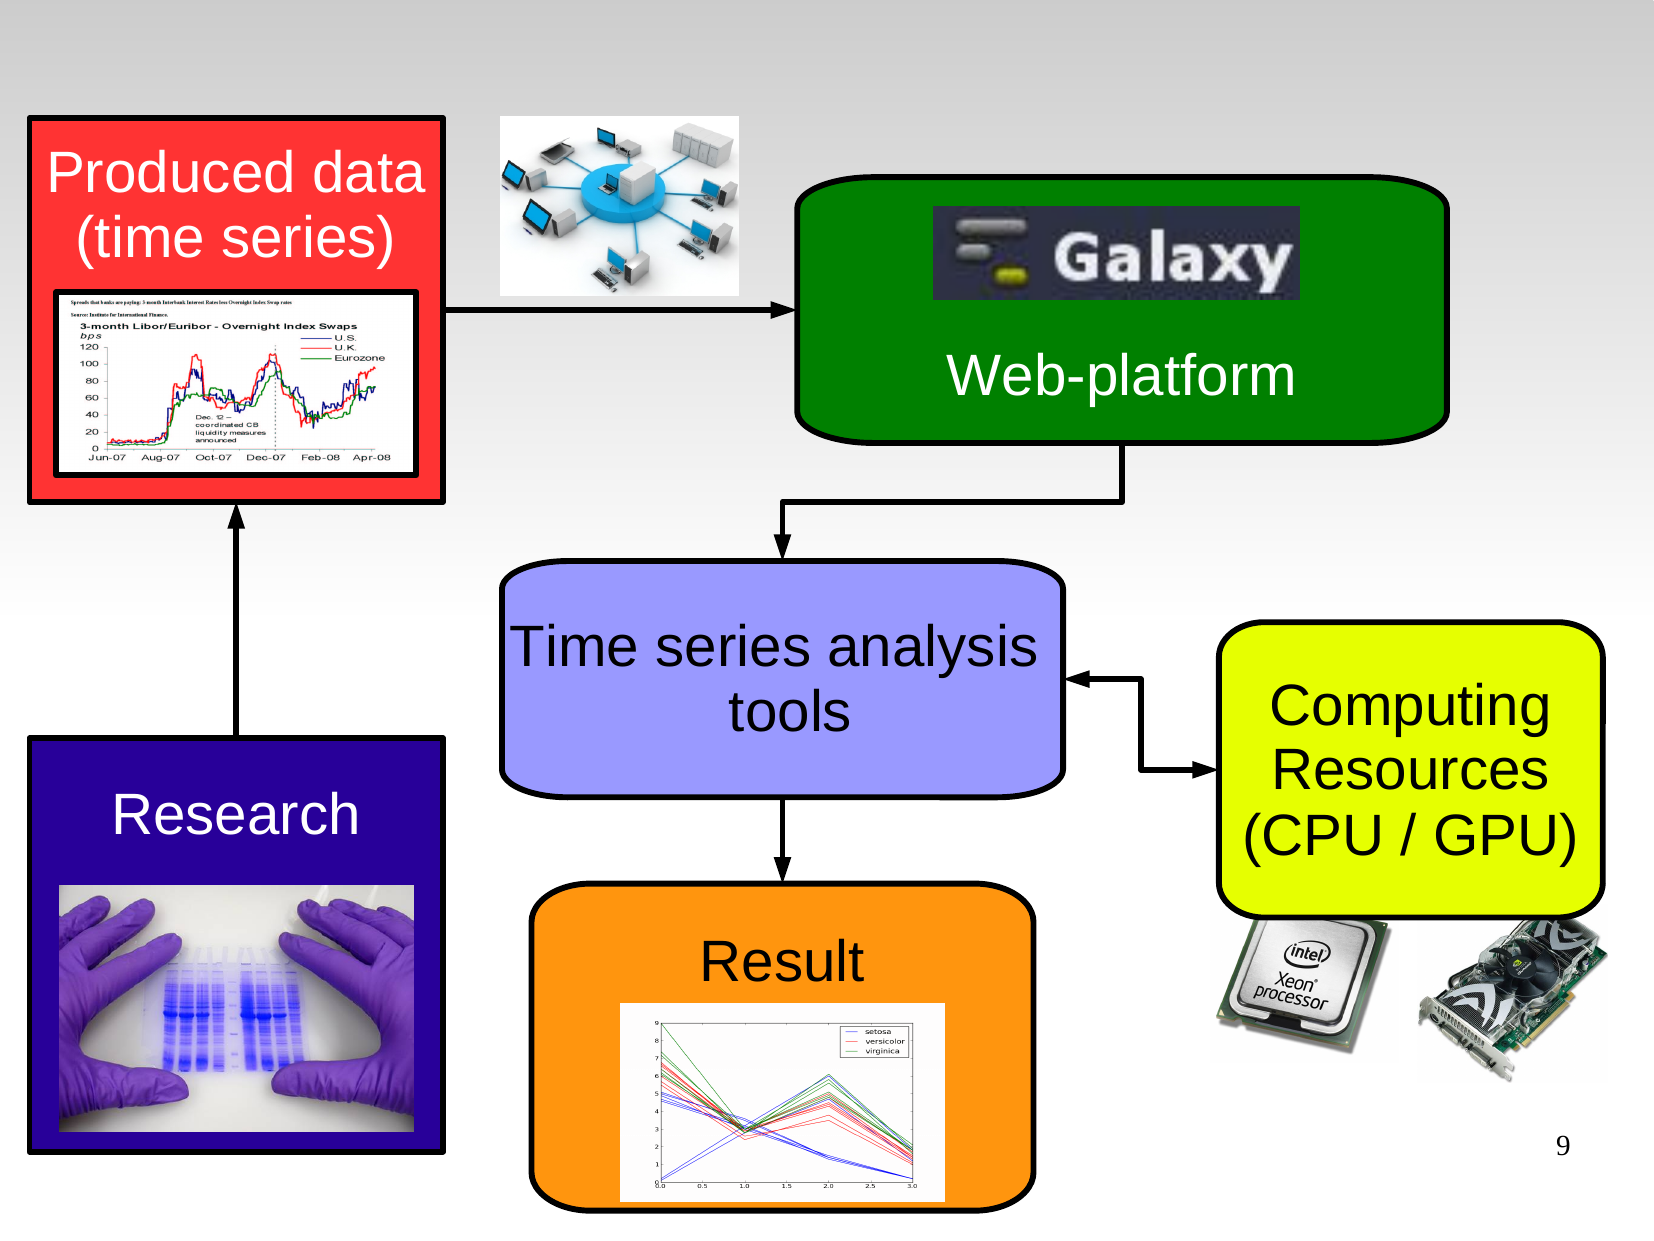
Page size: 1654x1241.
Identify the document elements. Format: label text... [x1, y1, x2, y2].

picture [500, 116, 739, 296]
picture [59, 295, 414, 473]
text_box Produced data (time series) [29, 118, 443, 502]
text_box Web-platform [797, 177, 1447, 443]
picture [1210, 885, 1399, 1063]
text_box Result [531, 883, 1034, 1211]
picture [59, 885, 414, 1132]
picture [1417, 904, 1608, 1083]
text_box Research [29, 738, 443, 1152]
text_box Computing Resources (CPU / GPU) [1218, 622, 1603, 918]
text_box Time series analysis tools [501, 561, 1064, 798]
picture [933, 206, 1300, 300]
picture [620, 1003, 945, 1202]
